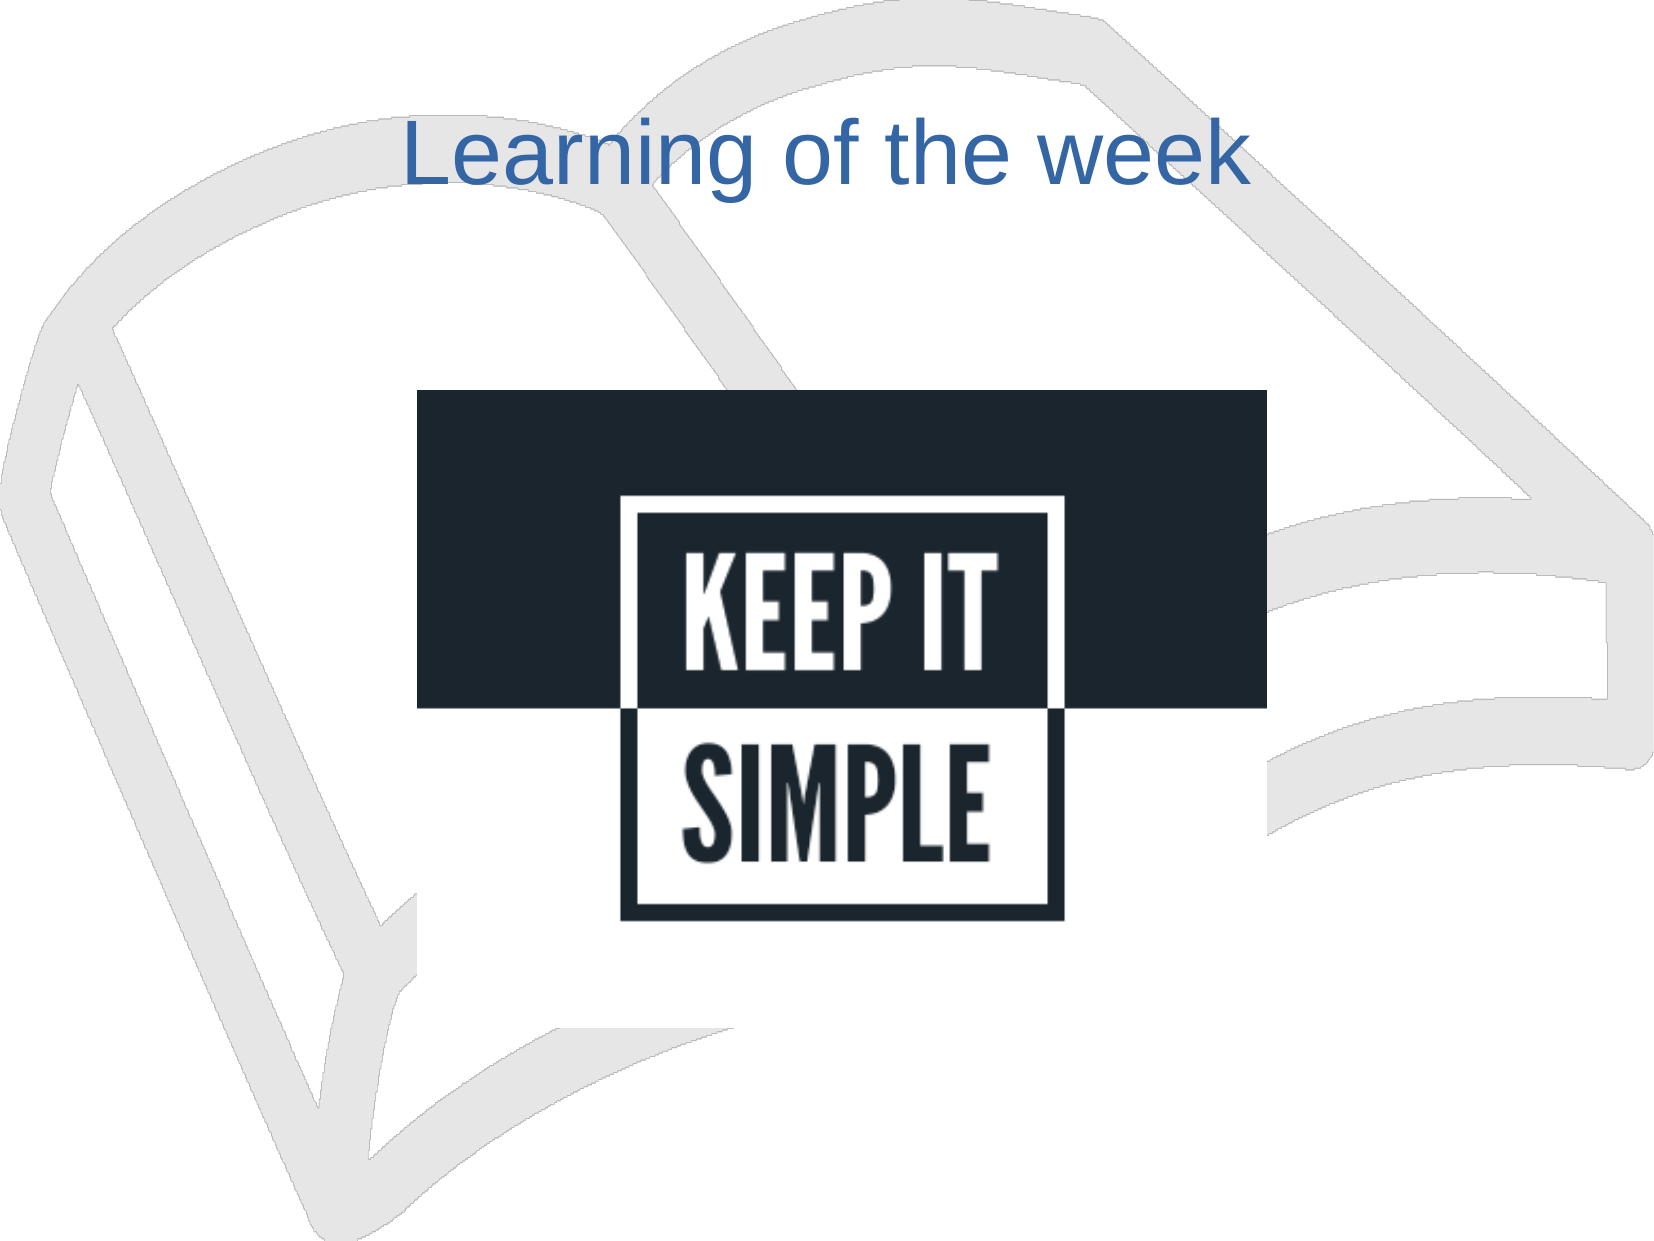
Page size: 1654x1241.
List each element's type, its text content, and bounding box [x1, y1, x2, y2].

picture [0, 0, 1654, 1241]
title Learning of the week [82, 49, 1571, 257]
